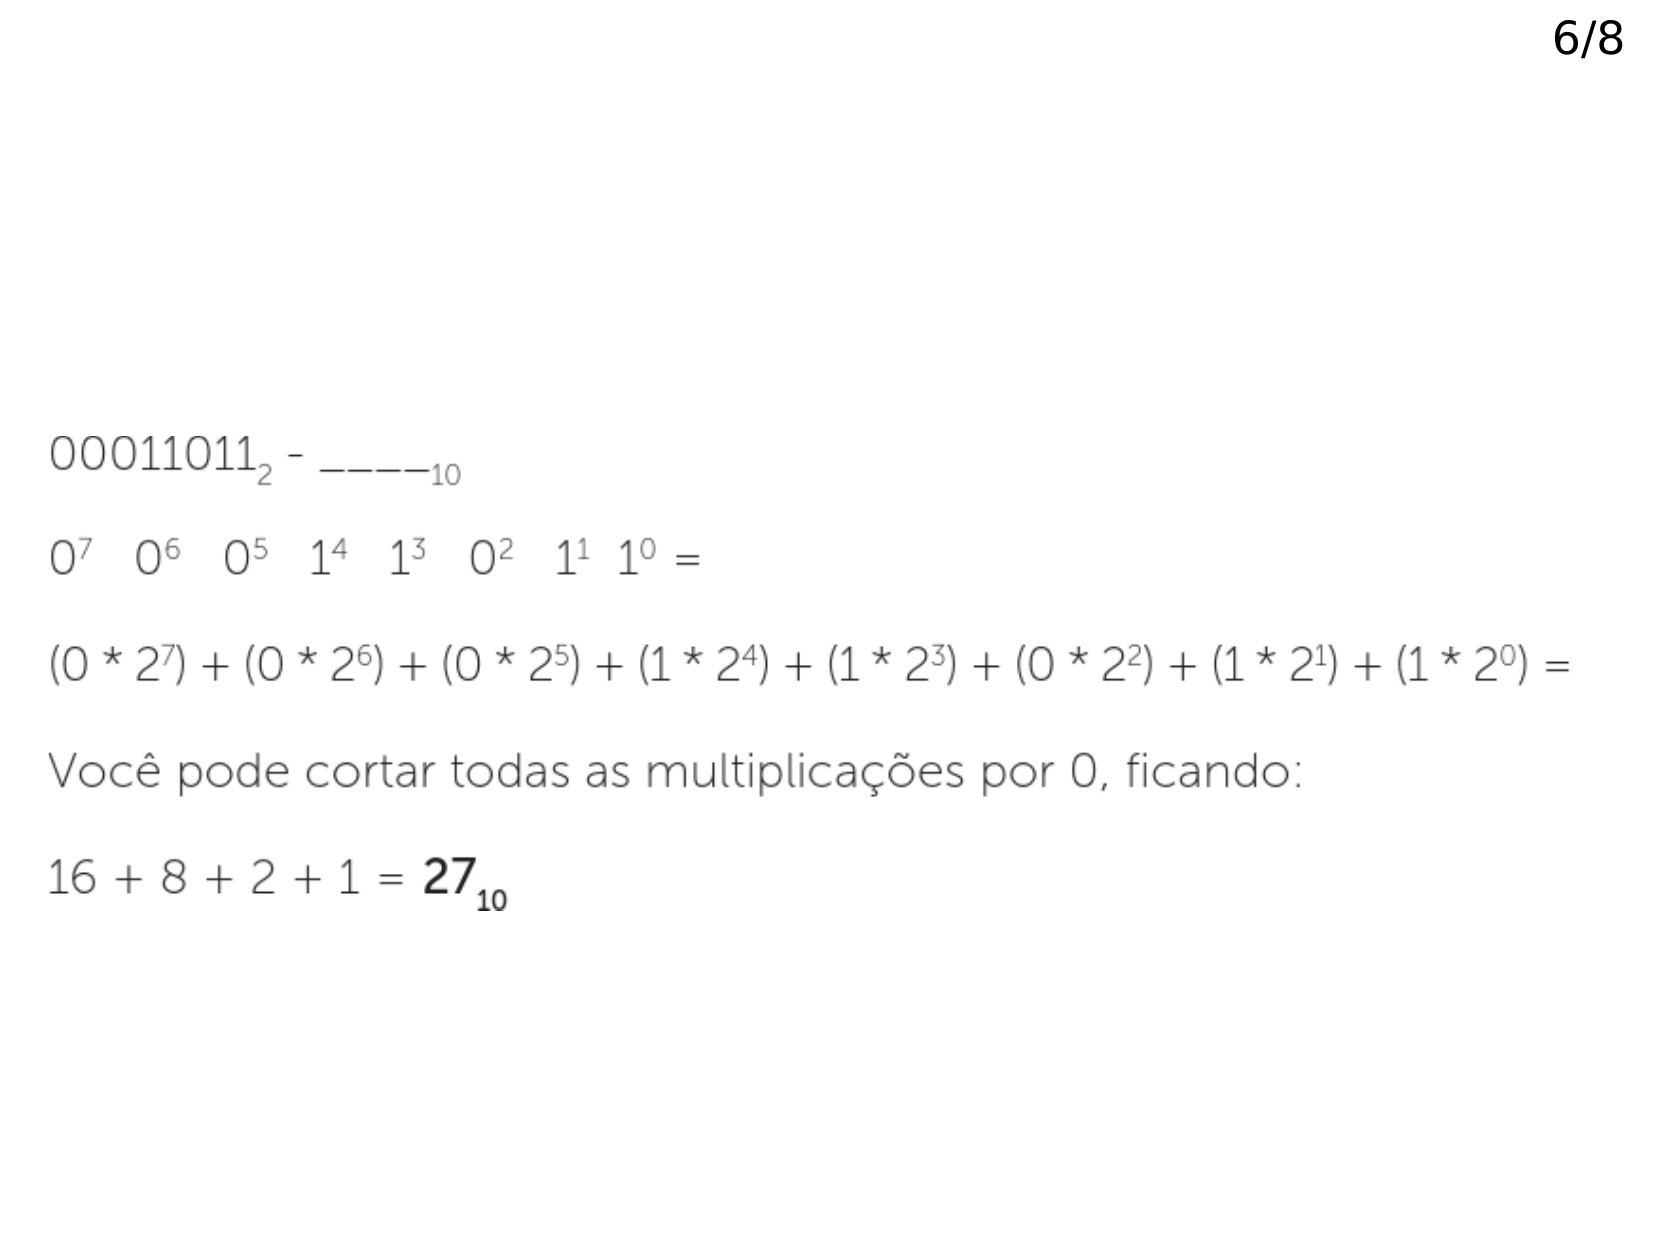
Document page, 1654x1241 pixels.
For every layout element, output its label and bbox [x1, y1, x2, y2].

picture [48, 436, 1571, 911]
